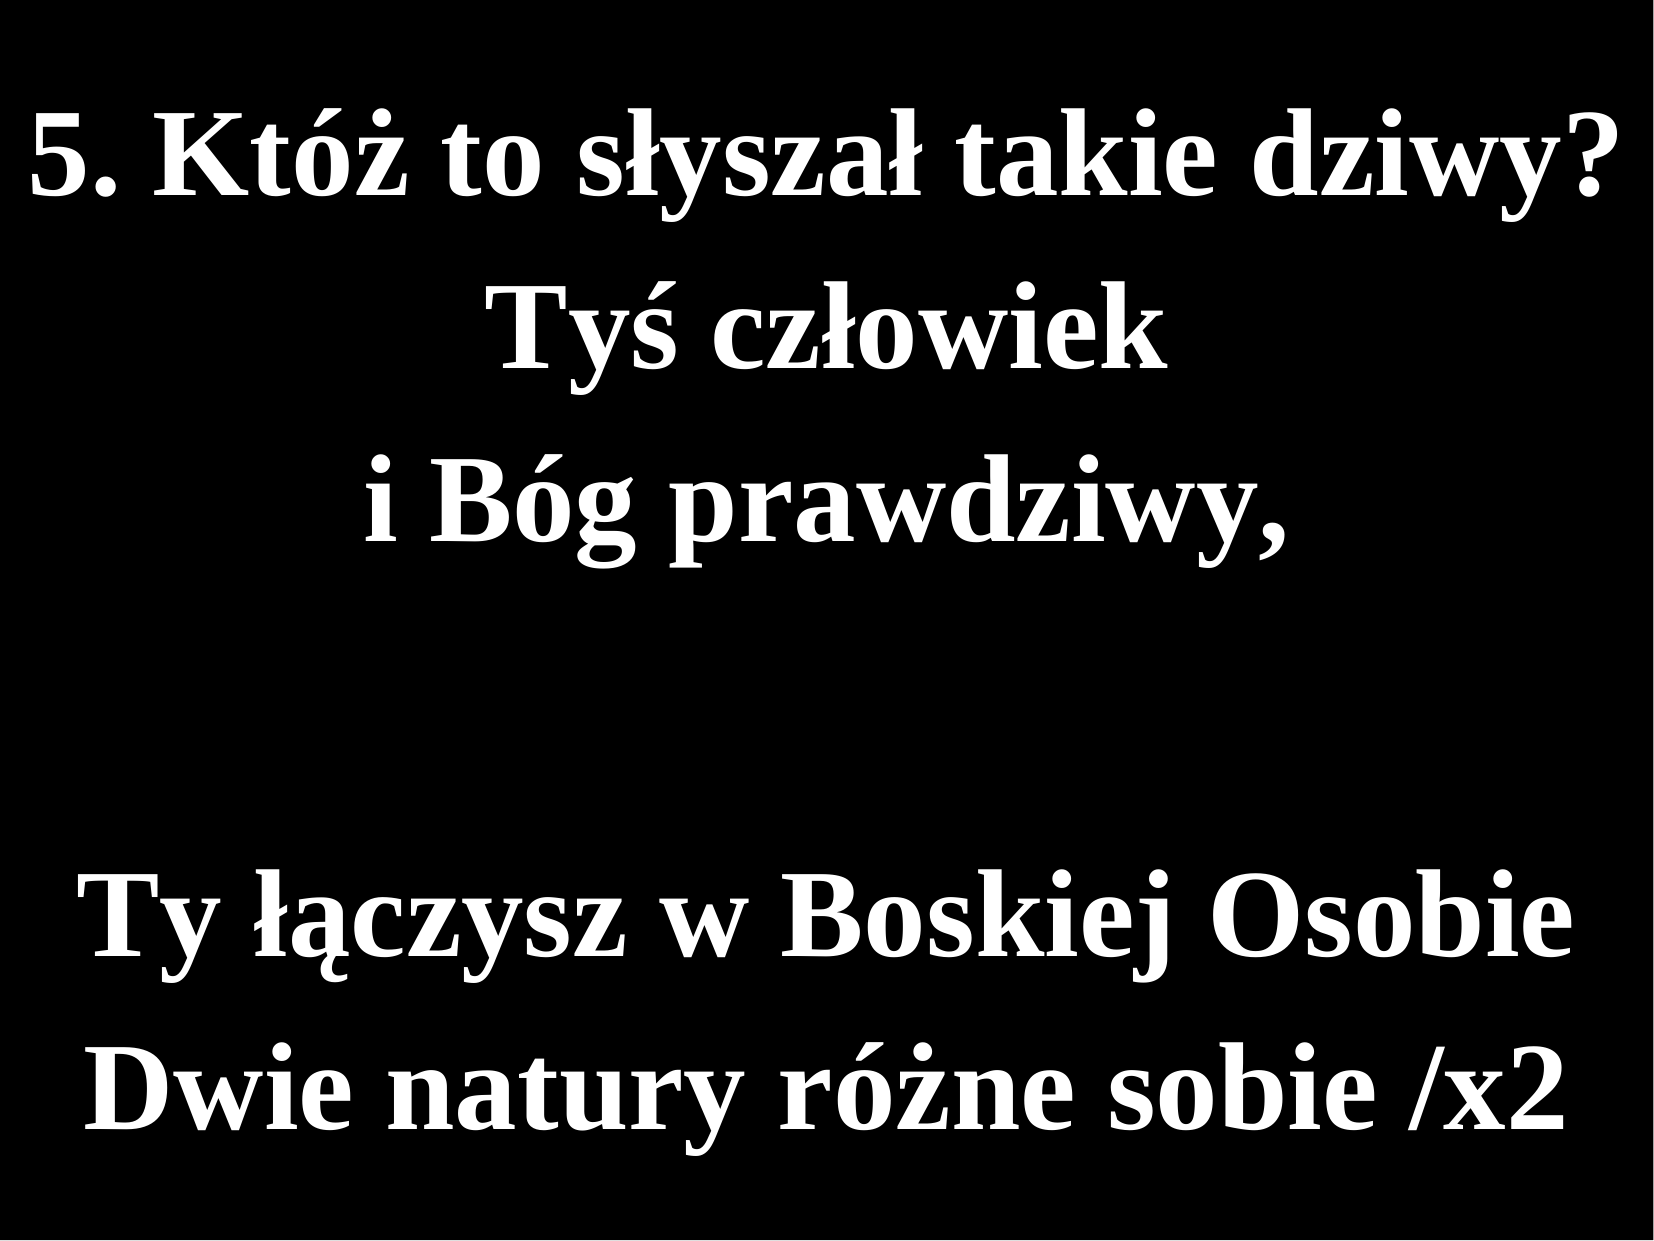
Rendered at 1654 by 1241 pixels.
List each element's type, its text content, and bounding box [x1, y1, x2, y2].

title 5. Któż to słyszał takie dziwy? ppp Tyś człowiek ppp i Bóg prawdziwy, Ty łączysz w Boskiej Osobie ppp Dwie natury różne sobie /x2 [0, 0, 1654, 1241]
